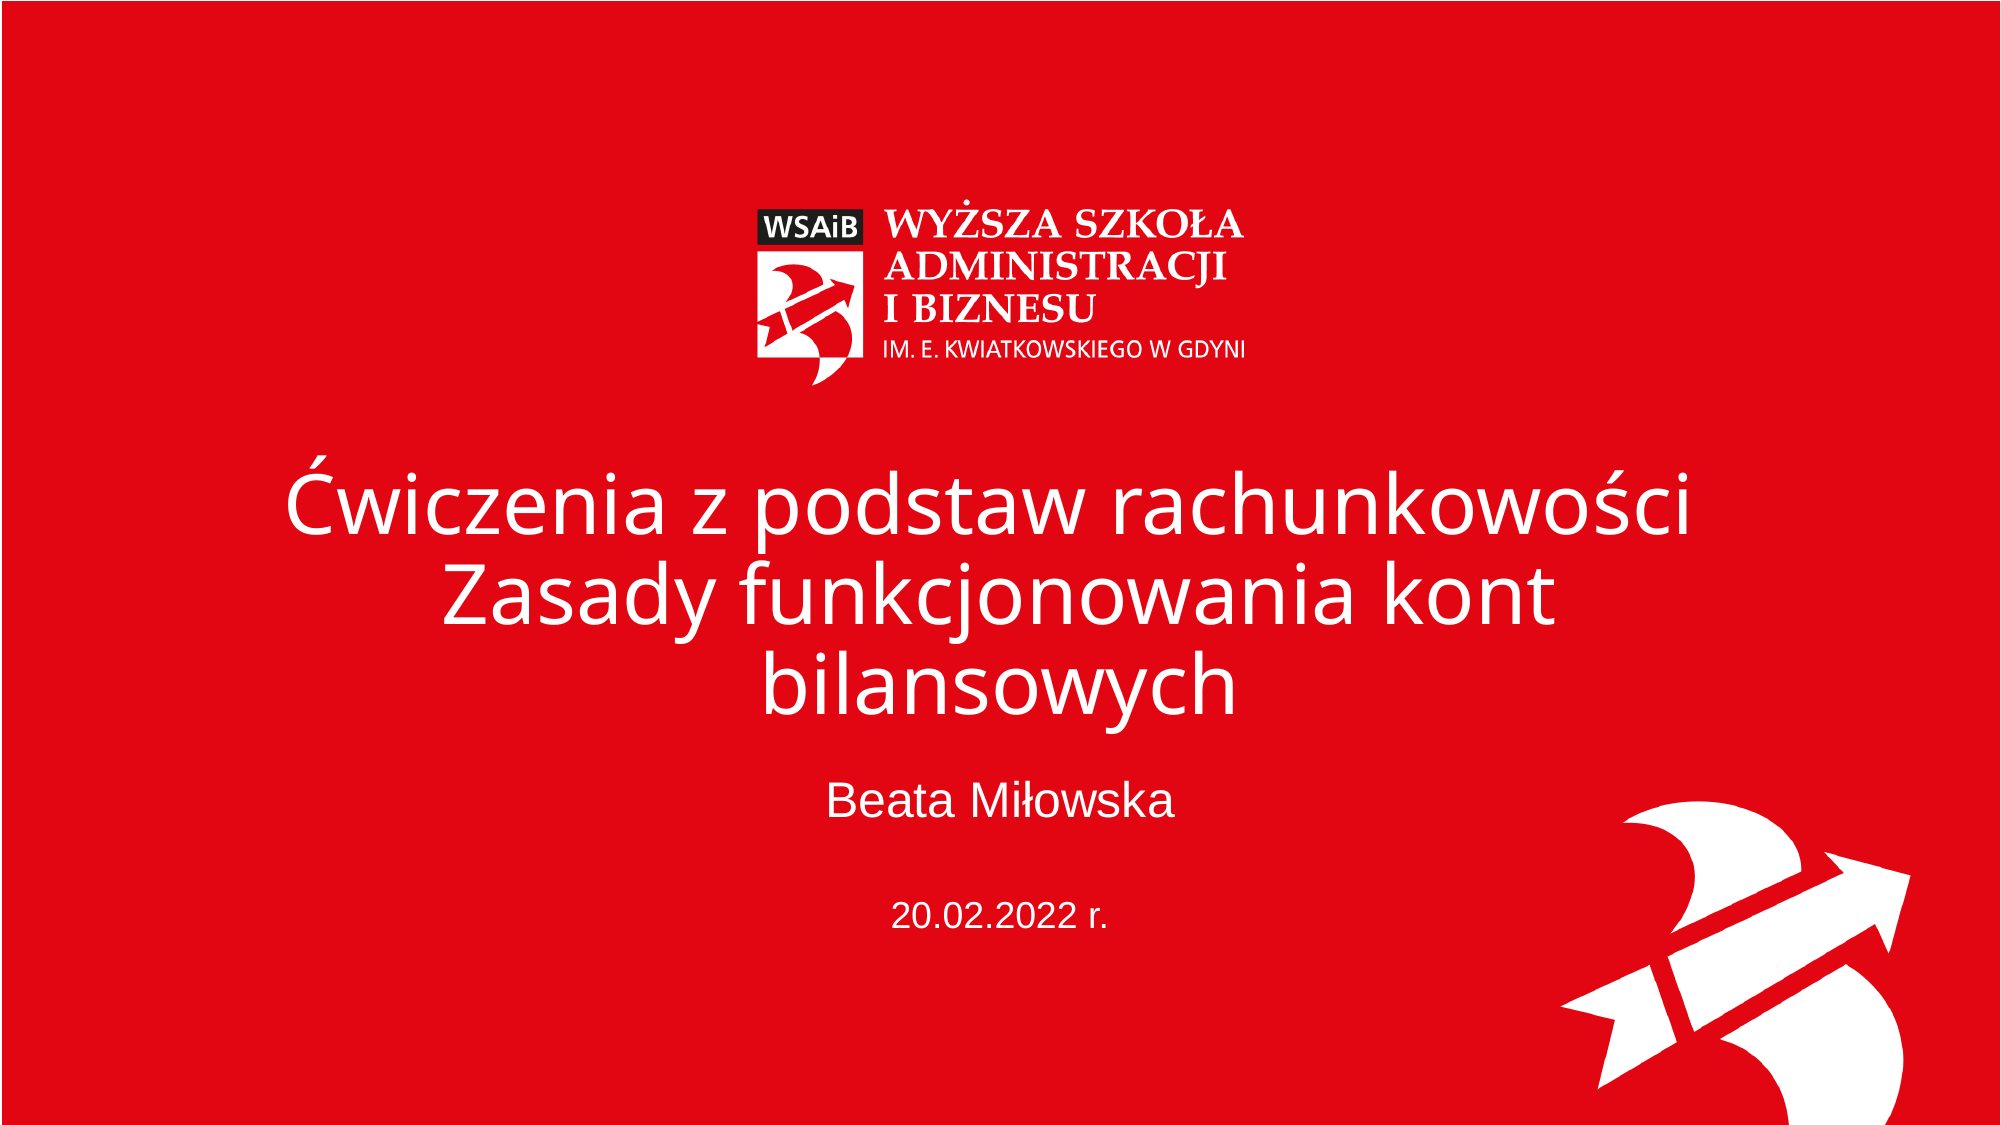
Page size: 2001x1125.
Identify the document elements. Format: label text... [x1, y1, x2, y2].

title Ćwiczenia z podstaw rachunkowości Zasady funkcjonowania kont bilansowych [249, 395, 1750, 741]
subtitle Beata Miłowska [249, 766, 1750, 863]
picture [0, 0, 2001, 1125]
text_box 20.02.2022 r. [249, 888, 1750, 985]
